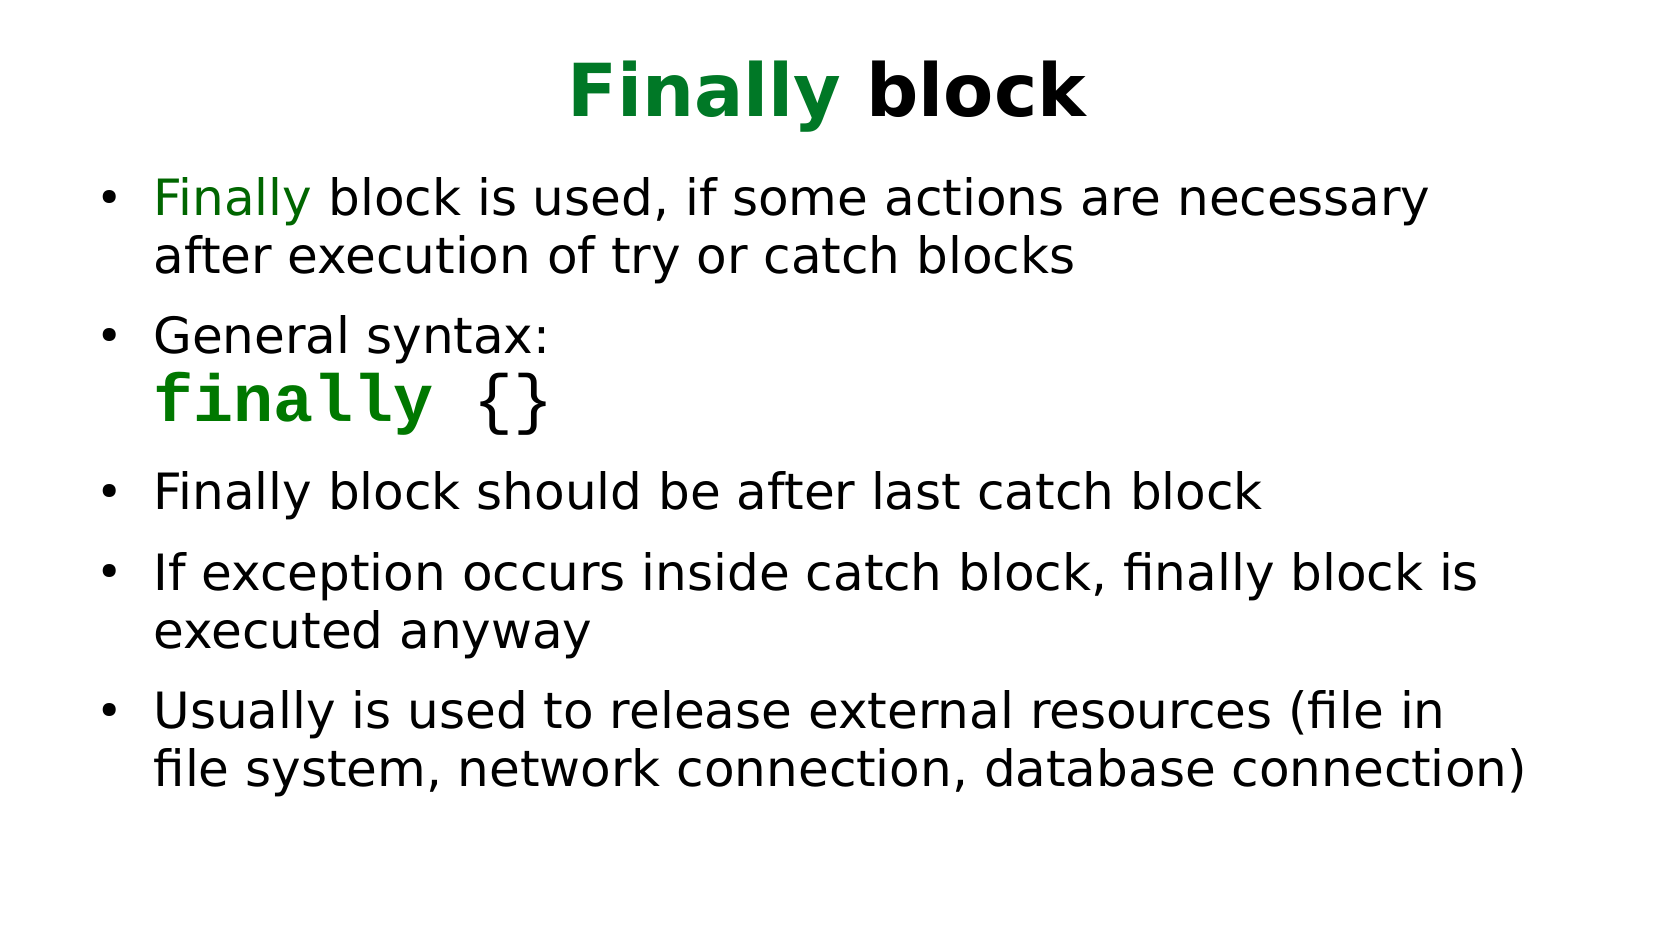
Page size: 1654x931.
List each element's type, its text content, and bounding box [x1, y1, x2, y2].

title Finally block [82, 37, 1571, 147]
list Finally block is used, if some actions are necessary after execution of try or catch blocks General syntax: finally {} Finally block should be after last catch block If exception occurs inside catch block, finally block is executed anyway Usually is used to release external resources (file in file system, network connection, database connection) [82, 168, 1538, 889]
